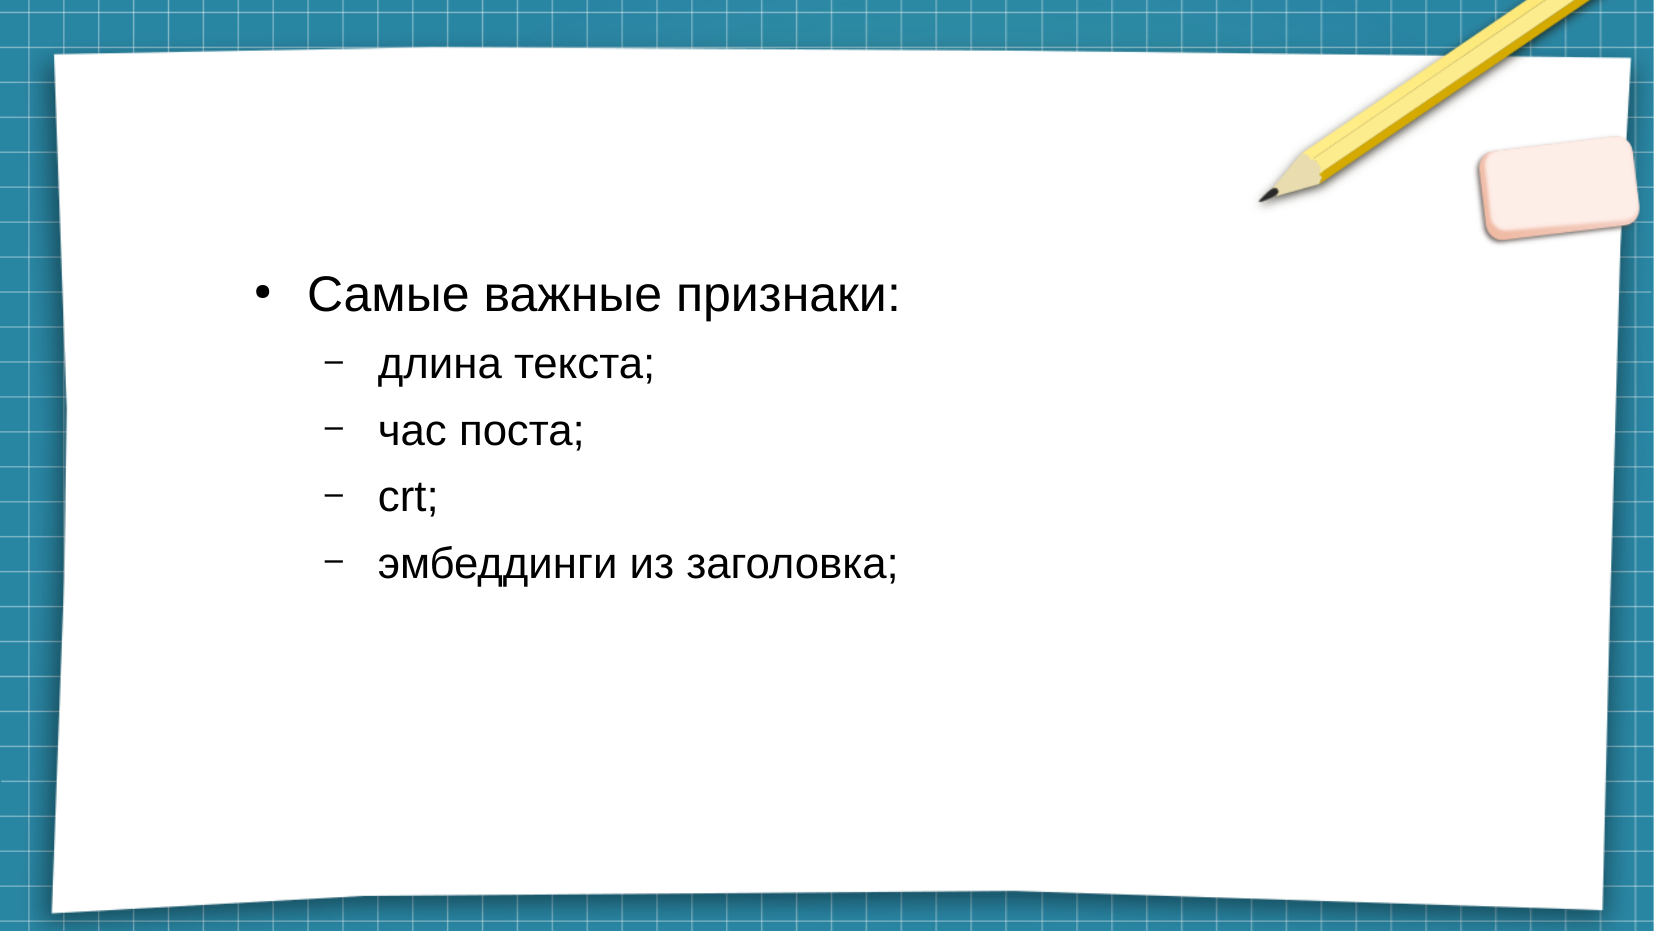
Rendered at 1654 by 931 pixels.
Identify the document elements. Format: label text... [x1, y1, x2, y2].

picture [0, 0, 1654, 931]
list Самые важные признаки: длина текста; час поста; crt; эмбеддинги из заголовка; [236, 265, 1388, 758]
